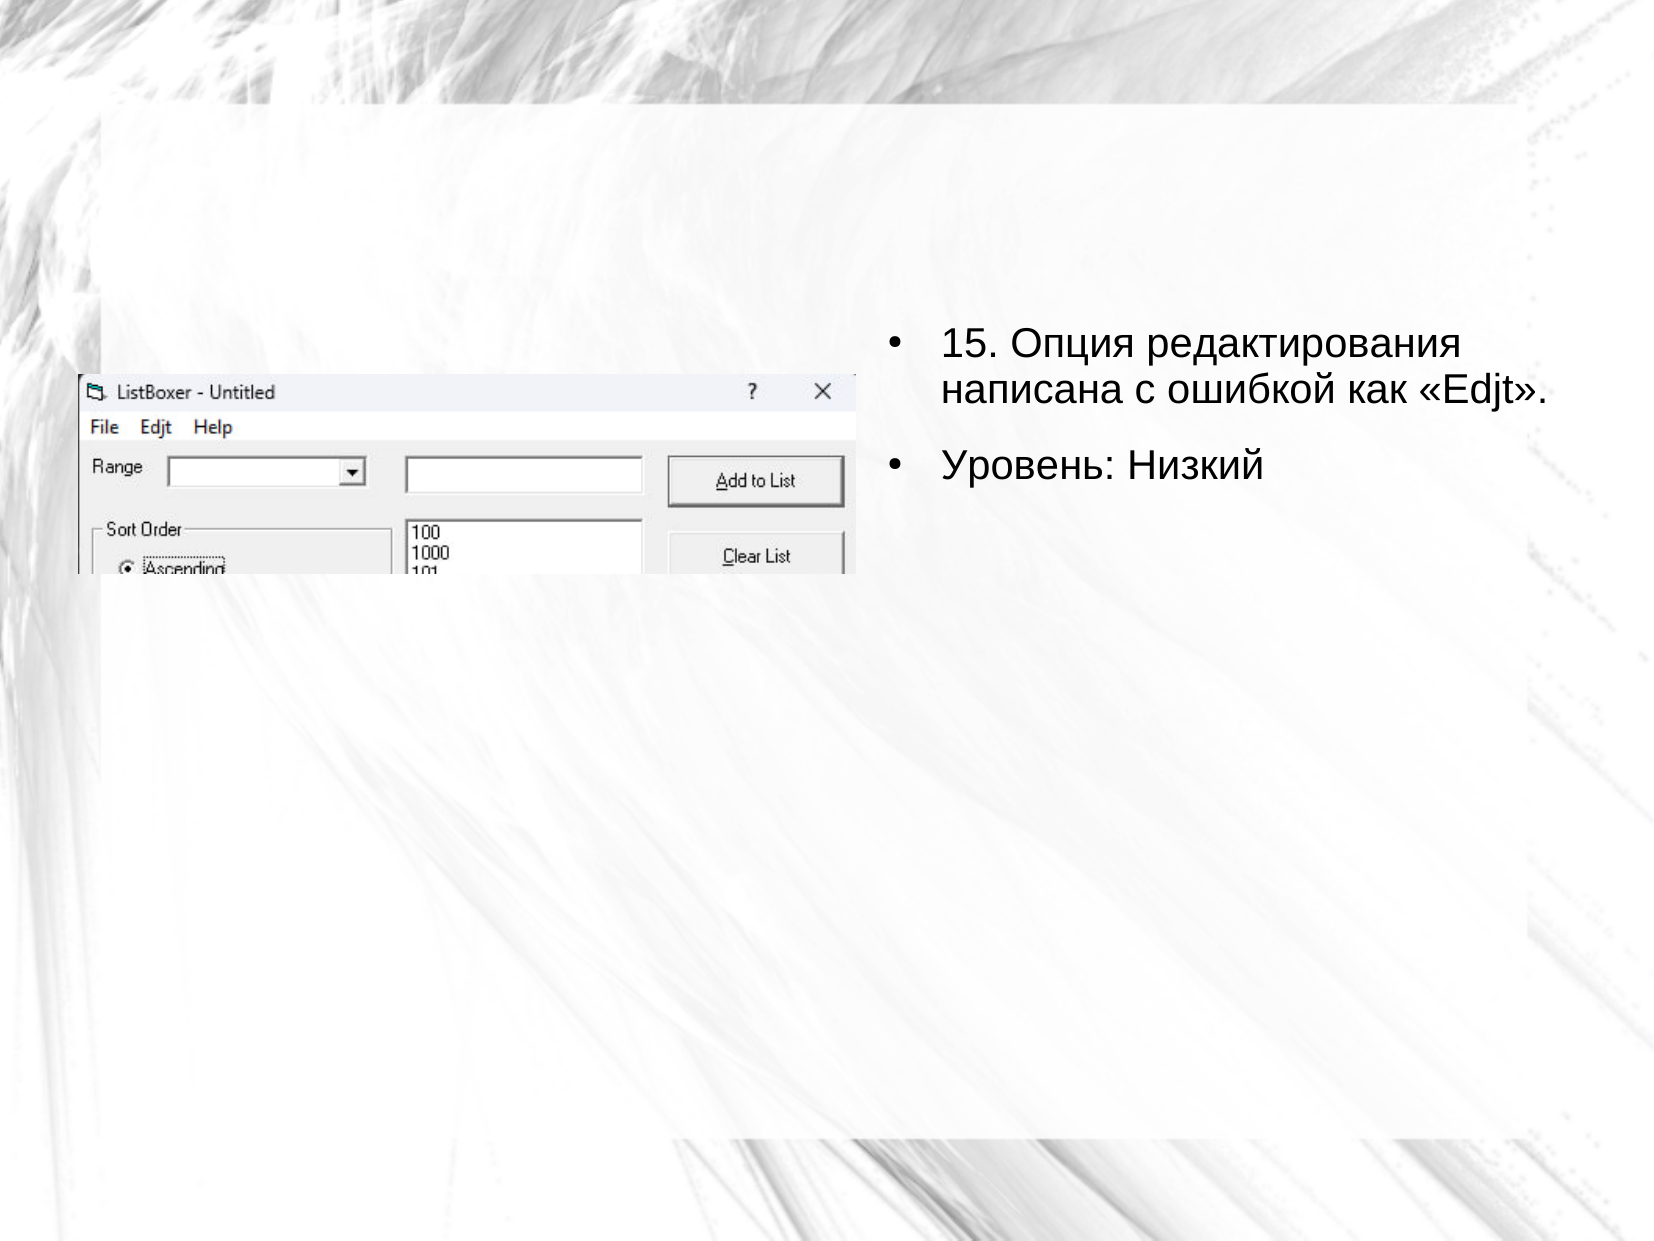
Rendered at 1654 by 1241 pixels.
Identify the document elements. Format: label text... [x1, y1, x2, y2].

picture [0, 0, 1654, 1241]
list 15. Опция редактирования написана с ошибкой как «Edjt». Уровень: Низкий [870, 319, 1571, 1024]
